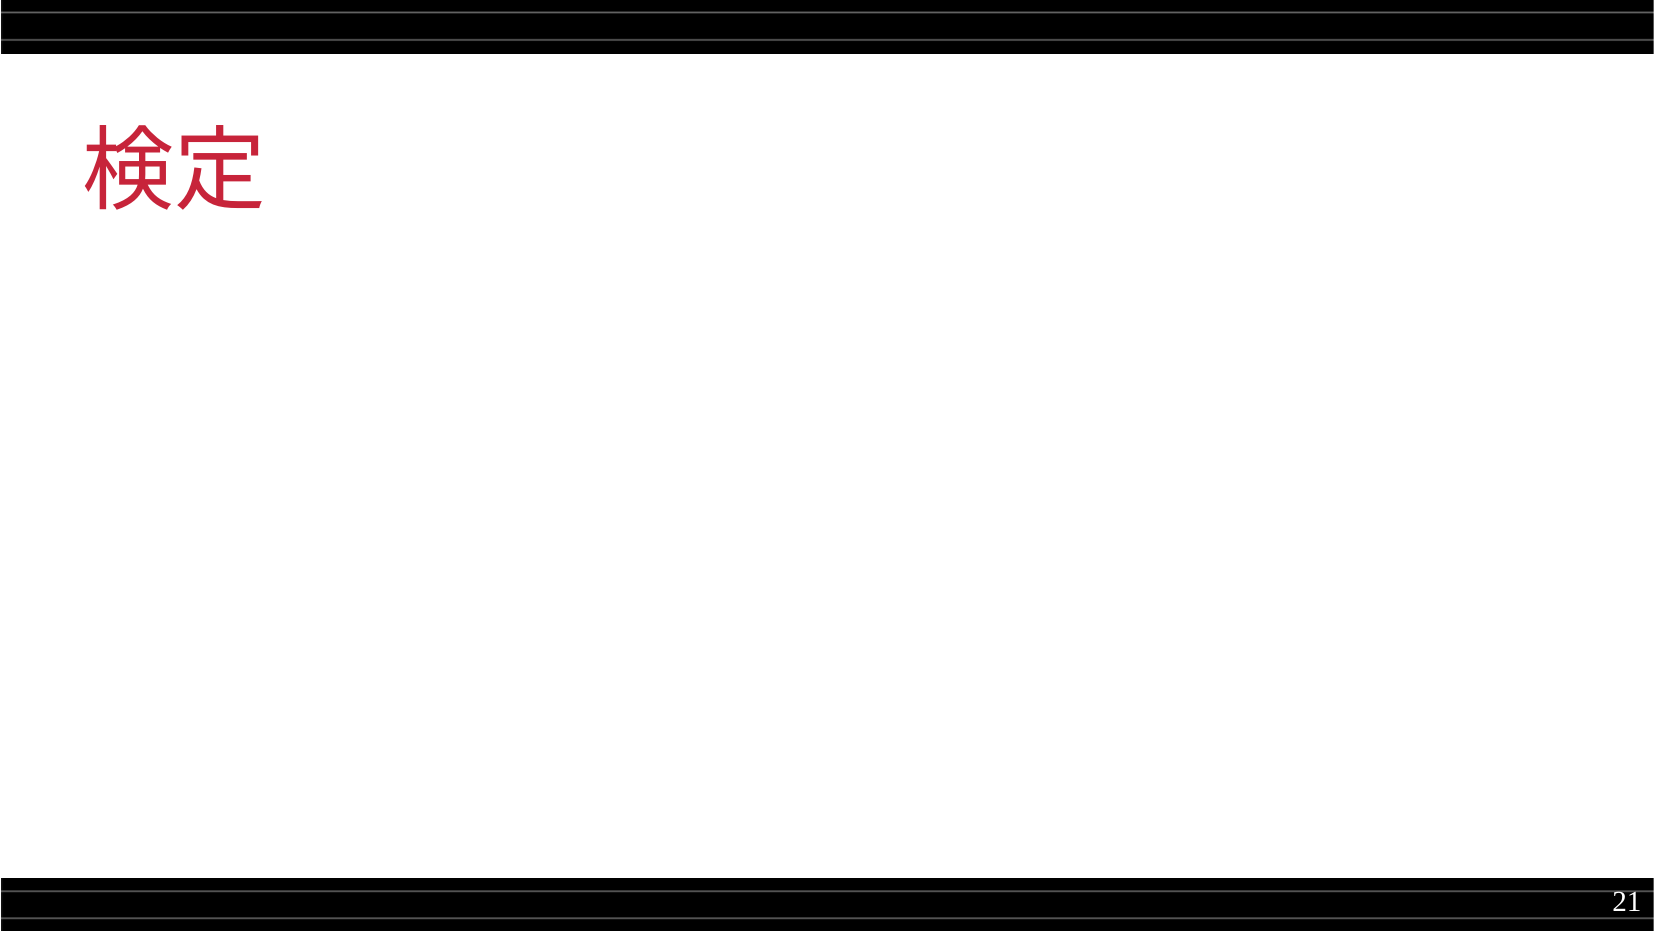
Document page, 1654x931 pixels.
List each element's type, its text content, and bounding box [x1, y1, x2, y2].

picture [1, 0, 1654, 54]
picture [1, 878, 1654, 931]
title 検定 [82, 92, 1571, 249]
